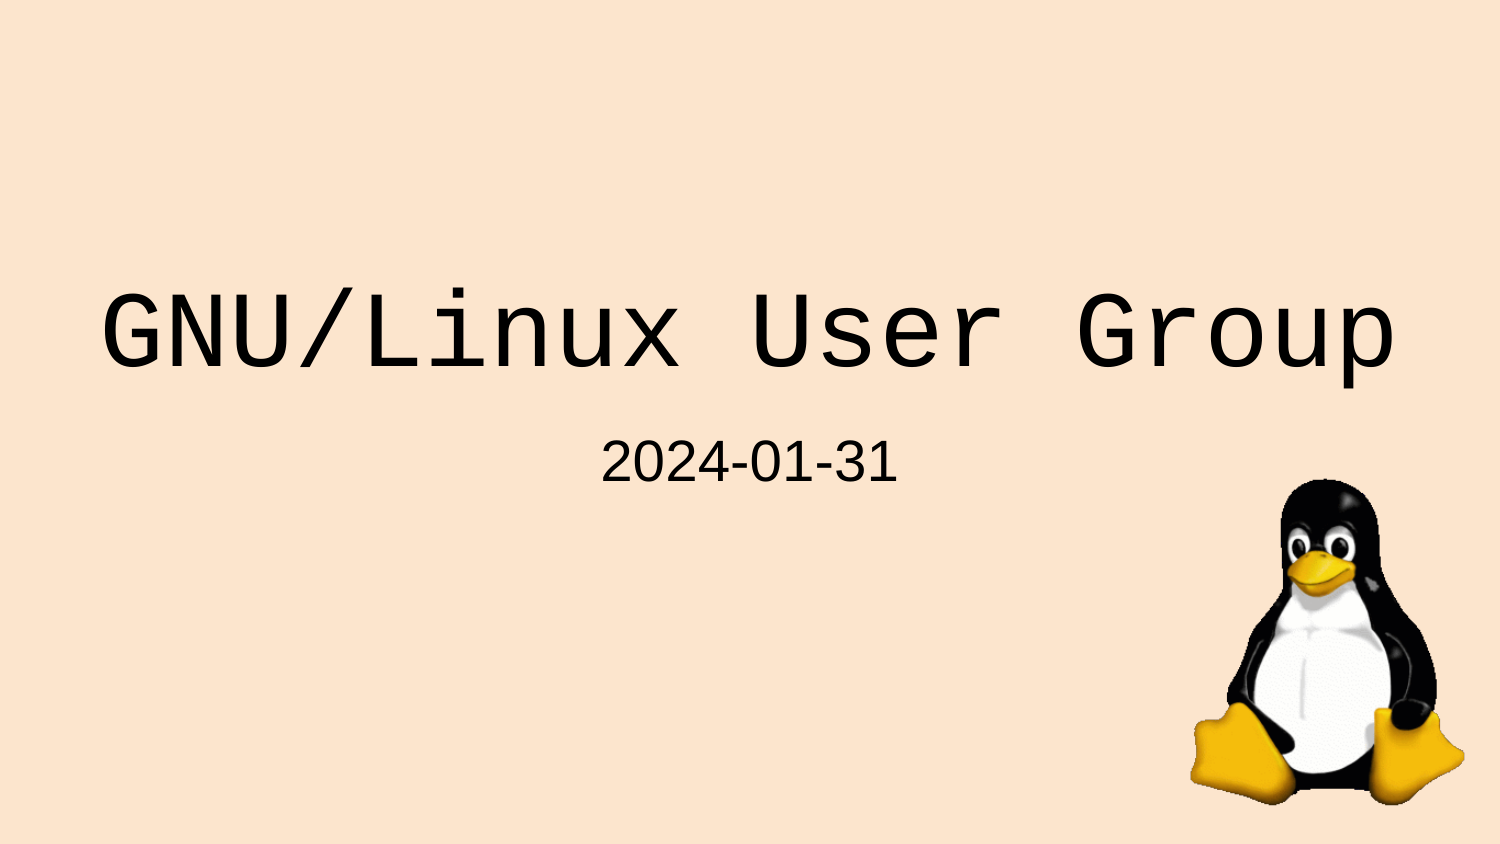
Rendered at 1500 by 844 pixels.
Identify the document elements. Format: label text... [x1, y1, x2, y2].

subtitle 2024-01-31 [51, 413, 1449, 544]
picture [1182, 470, 1473, 814]
title GNU/Linux User Group [51, 244, 1449, 413]
